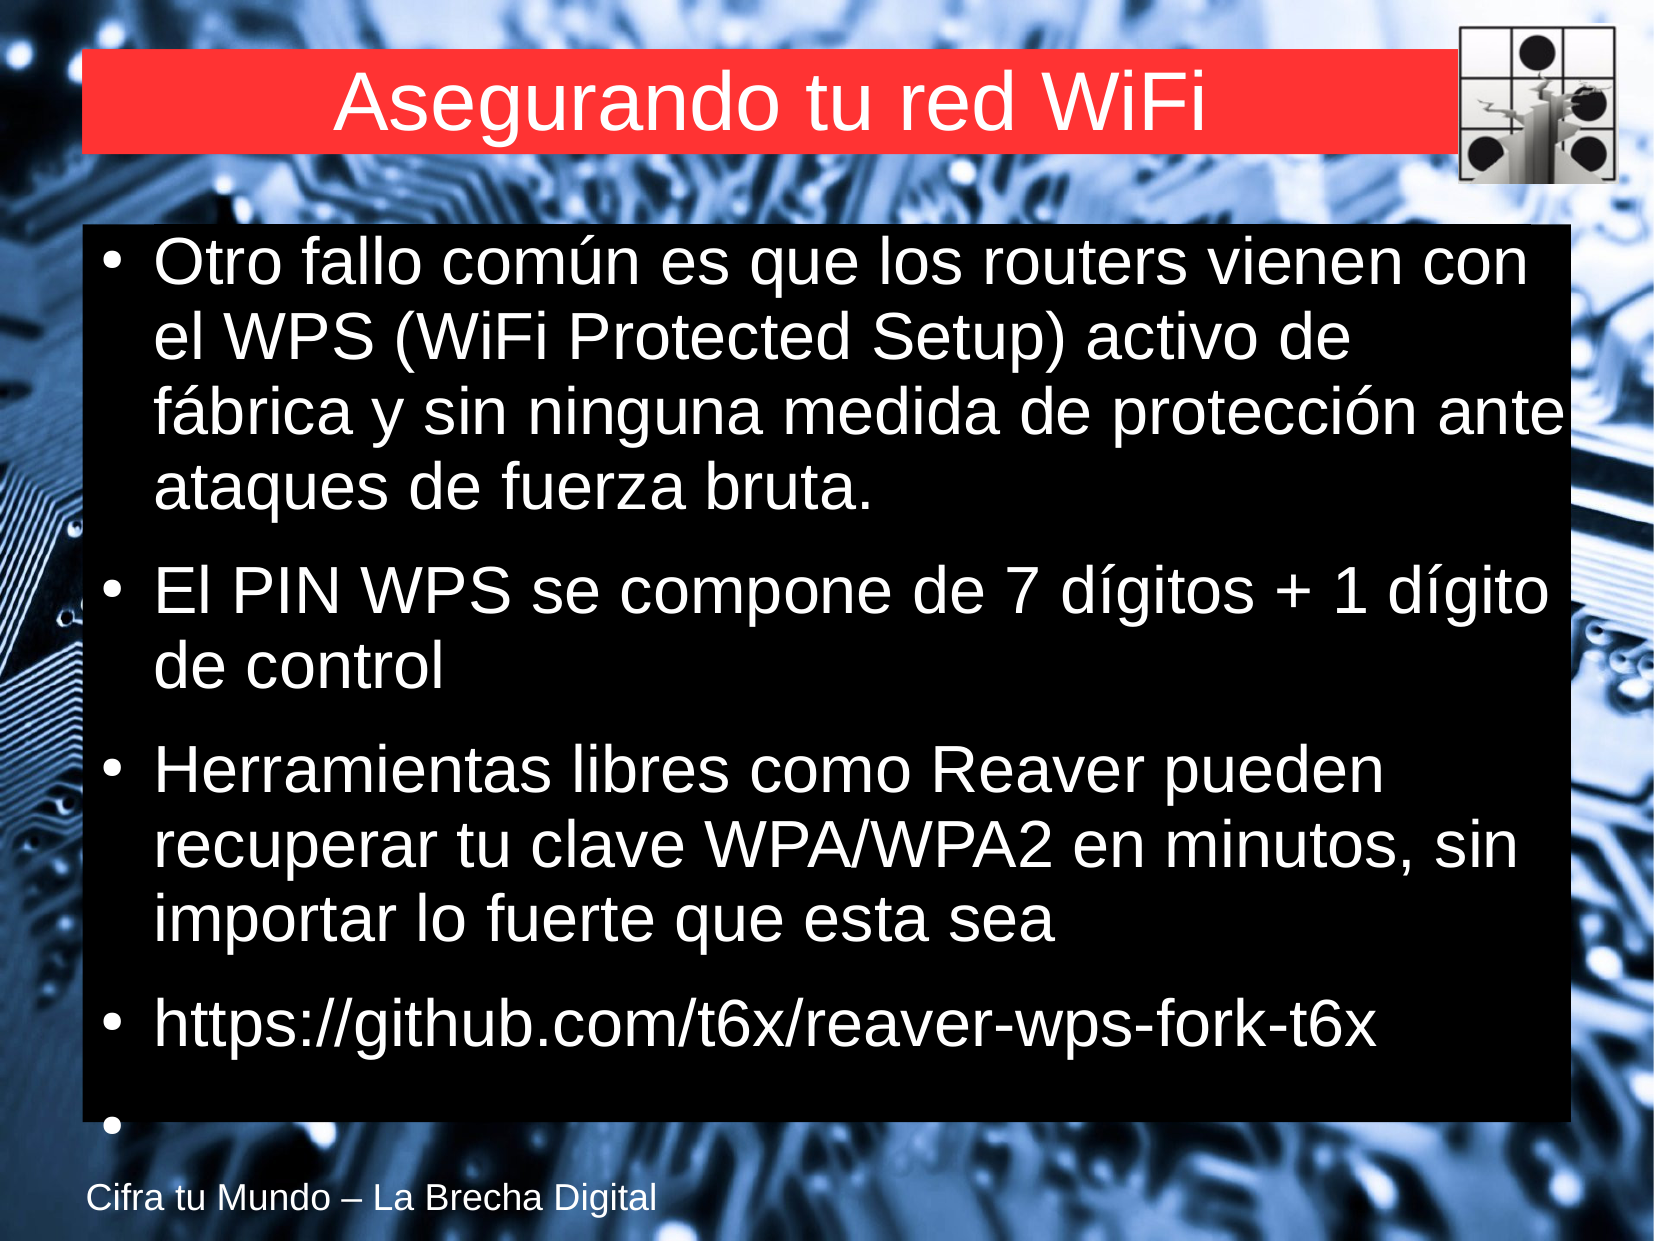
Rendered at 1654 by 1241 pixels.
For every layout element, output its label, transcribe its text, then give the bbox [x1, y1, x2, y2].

text_box Cifra tu Mundo – La Brecha Digital [70, 1169, 1453, 1226]
list Otro fallo común es que los routers vienen con el WPS (WiFi Protected Setup) activo de fábrica y sin ninguna medida de protección ante ataques de fuerza bruta. El PIN WPS se compone de 7 dígitos + 1 dígito de control Herramientas libres como Reaver pueden recuperar tu clave WPA/WPA2 en minutos, sin importar lo fuerte que esta sea https://github.com/t6x/reaver-wps-fork-t6x [82, 224, 1571, 1123]
picture [0, 0, 1654, 1241]
title Asegurando tu red WiFi [82, 49, 1458, 155]
